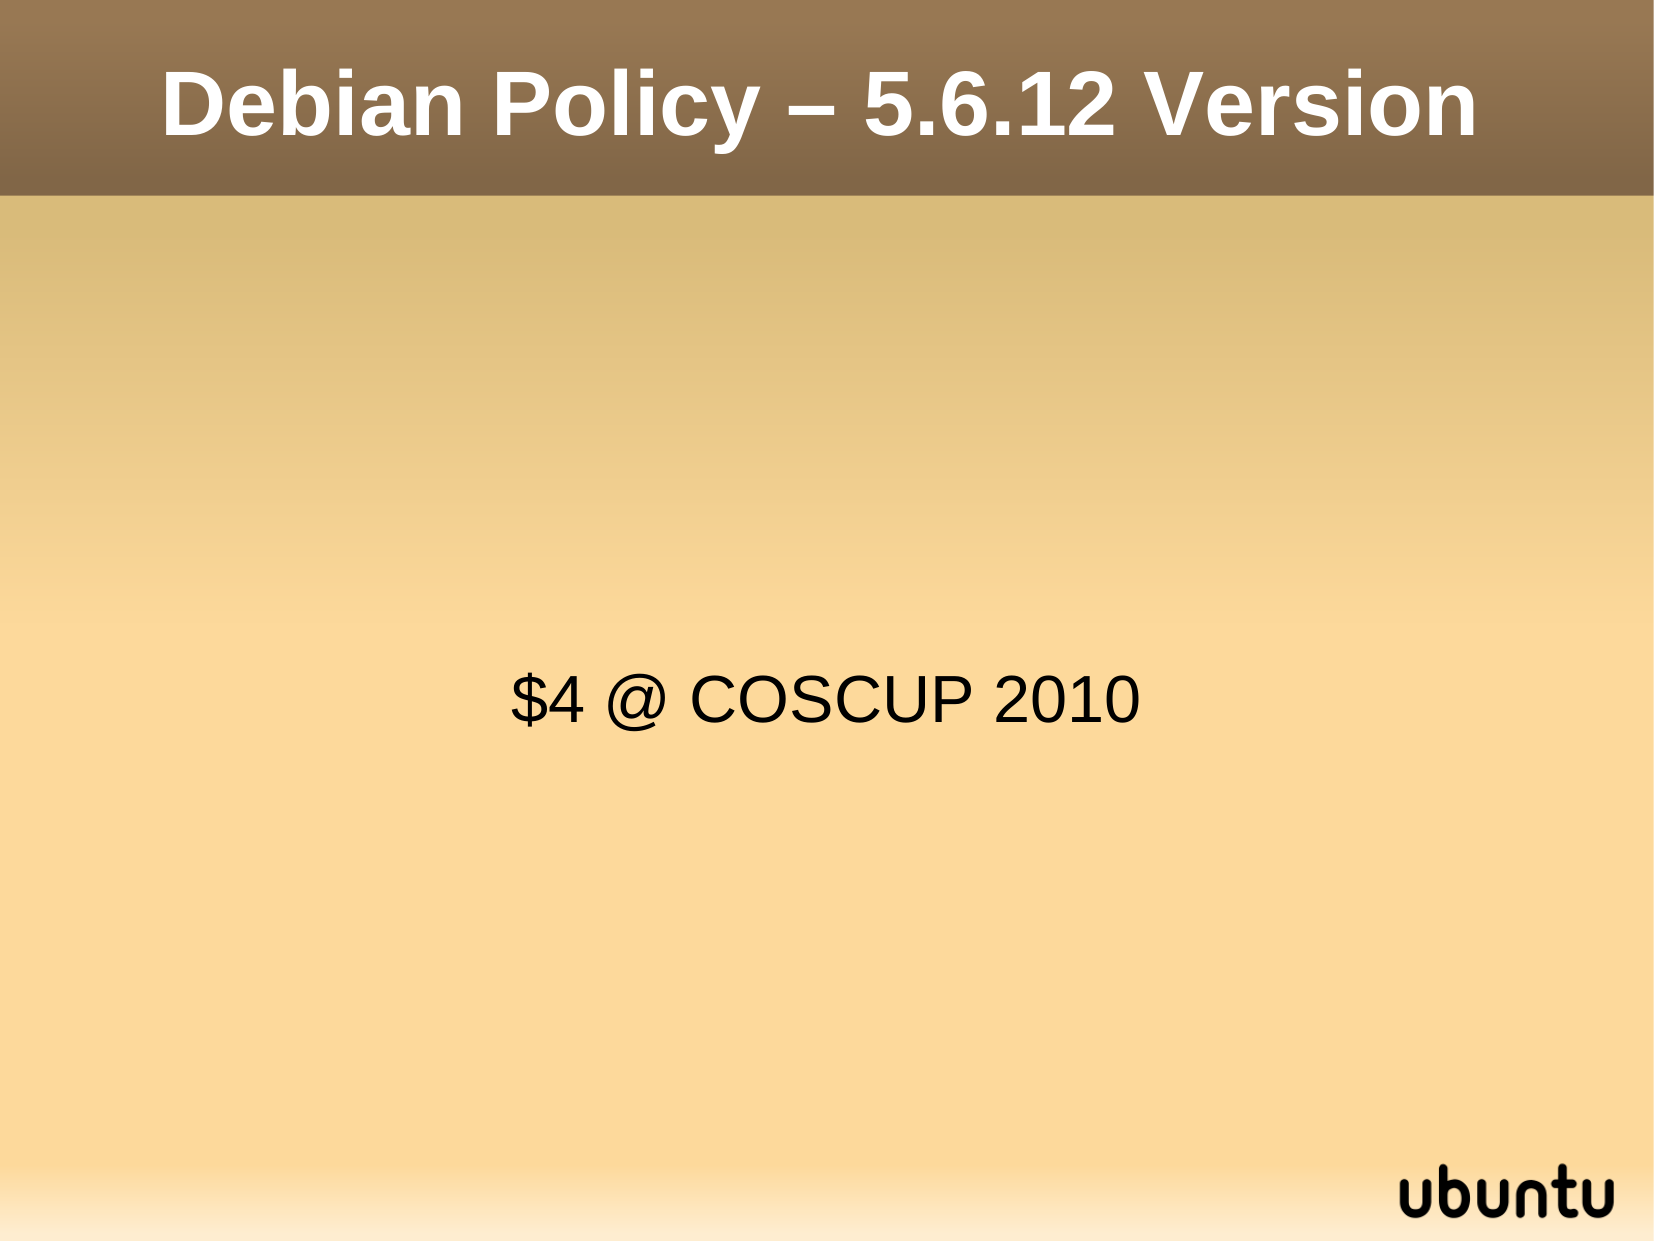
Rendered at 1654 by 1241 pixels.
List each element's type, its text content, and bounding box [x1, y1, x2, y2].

title Debian Policy – 5.6.12 Version [76, 0, 1565, 208]
subtitle $4 @ COSCUP 2010 [82, 297, 1571, 1102]
picture [0, 0, 1654, 1241]
